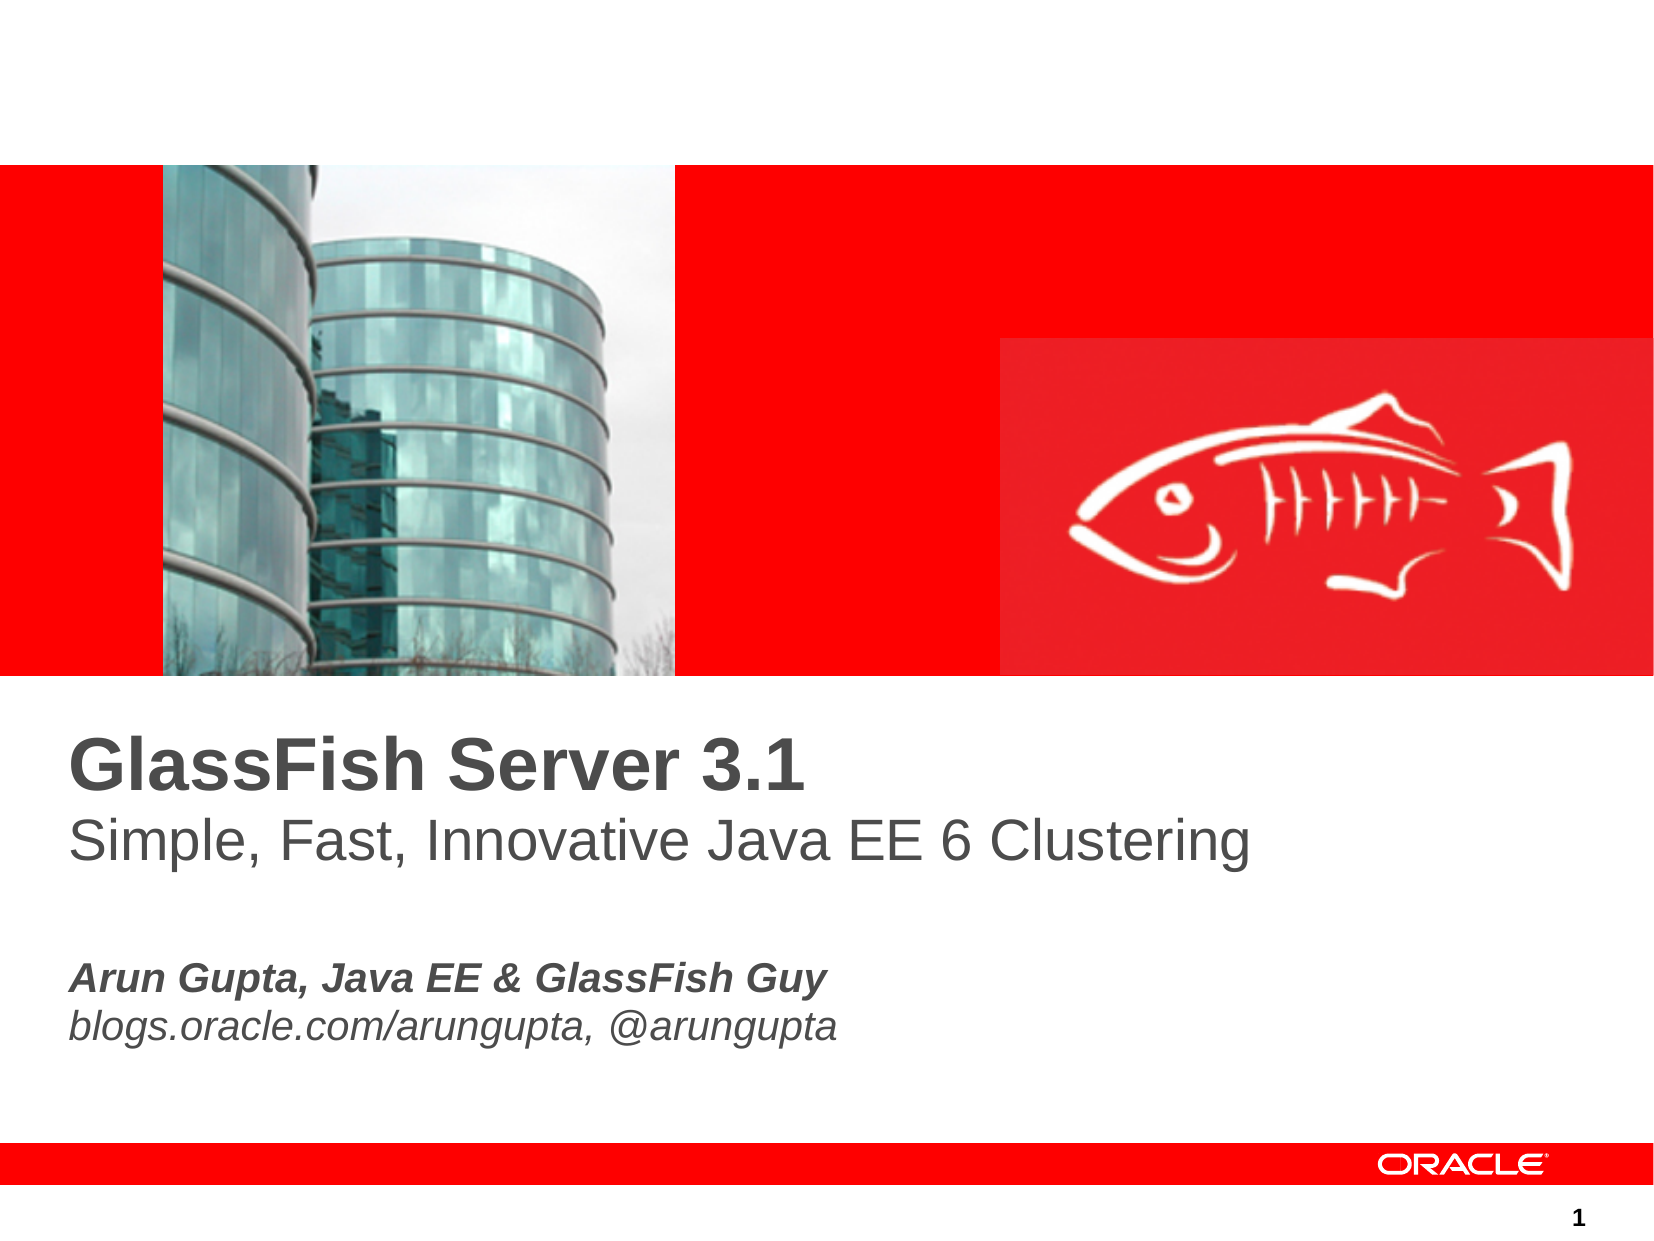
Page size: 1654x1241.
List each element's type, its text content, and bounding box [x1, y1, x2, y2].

picture [0, 1143, 1654, 1185]
text_box GlassFish Server 3.1 Simple, Fast, Innovative Java EE 6 Clustering Arun Gupta, Java EE & GlassFish Guy blogs.oracle.com/arungupta, @arungupta [68, 665, 1502, 1093]
picture [0, 165, 1654, 676]
